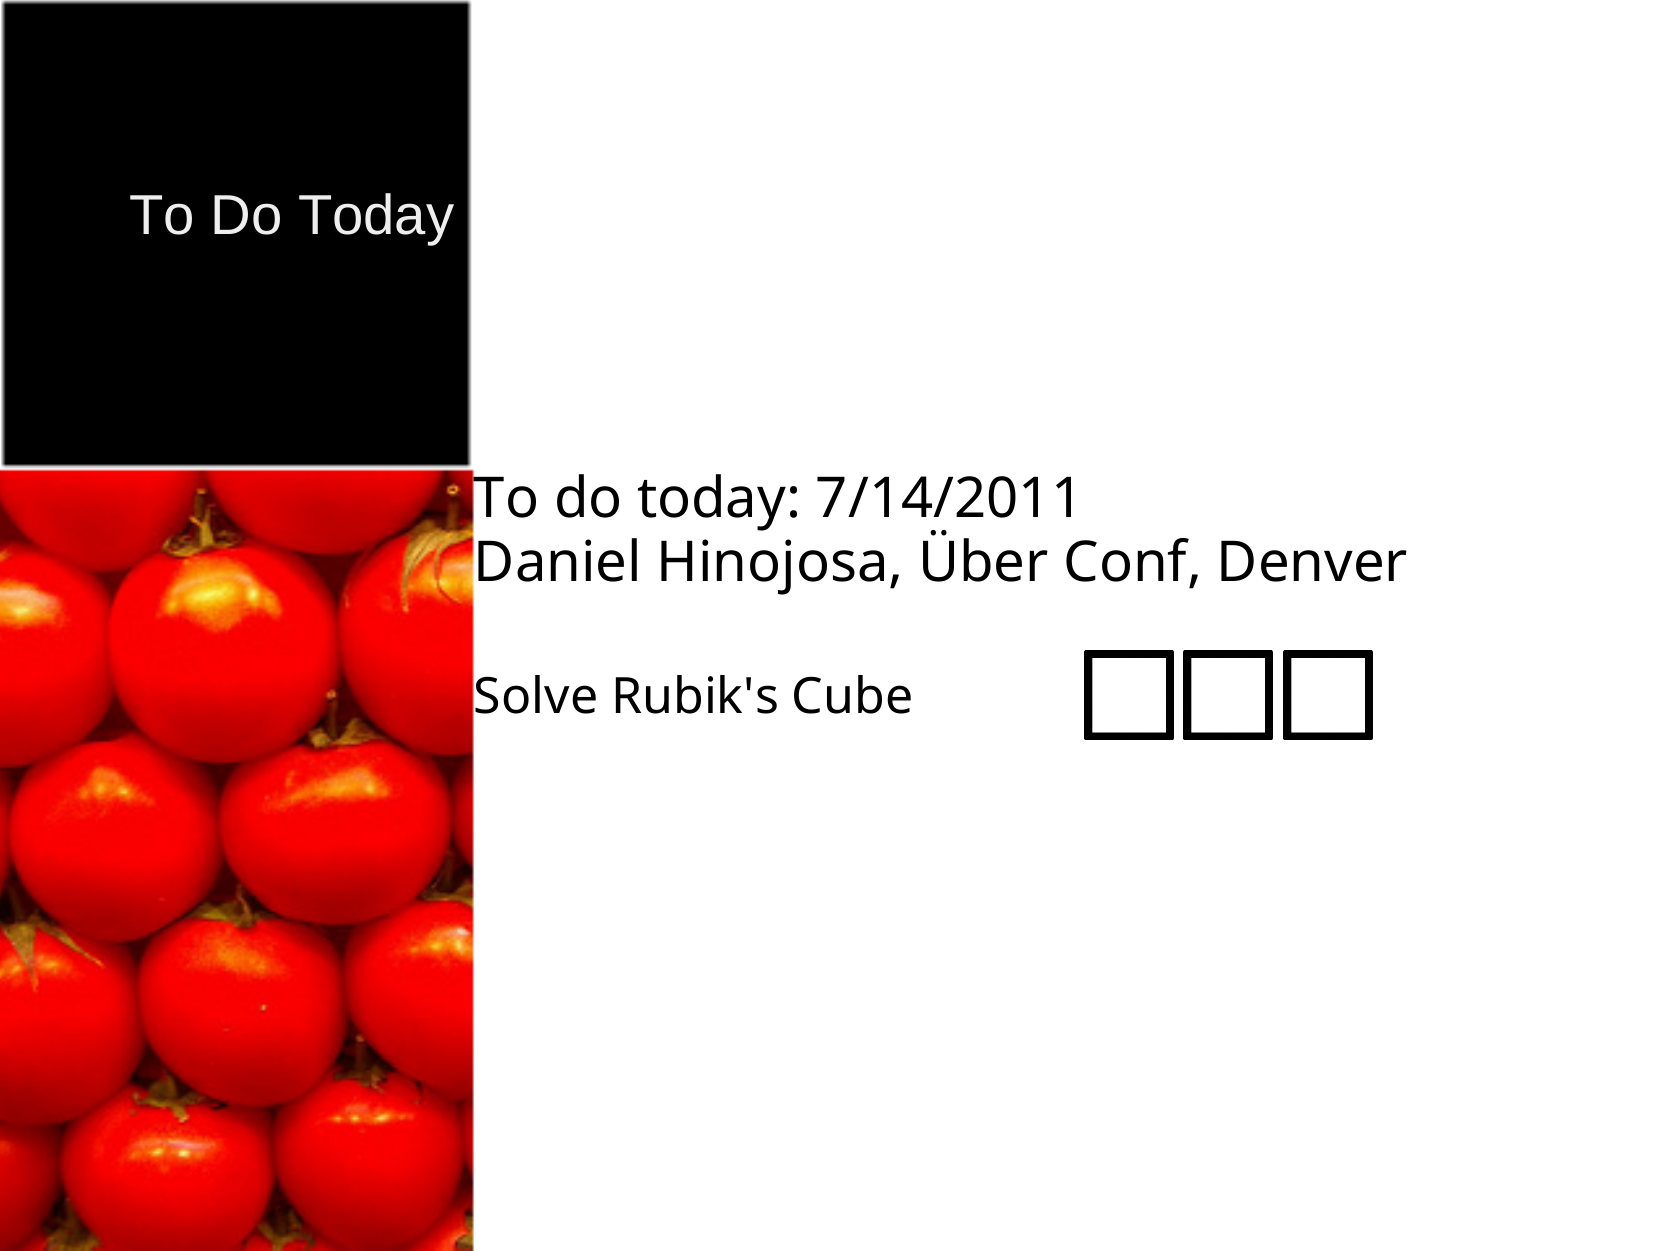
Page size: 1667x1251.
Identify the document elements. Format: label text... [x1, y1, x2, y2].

text_box To do today: 7/14/2011 Daniel Hinojosa, Über Conf, Denver [473, 466, 1667, 595]
picture [0, 0, 1667, 1251]
text_box To Do Today [23, 183, 455, 248]
list Solve Rubik's Cube [473, 667, 1084, 738]
list Solve Rubik's Cube [1273, 667, 1283, 738]
list Solve Rubik's Cube [1174, 667, 1183, 738]
